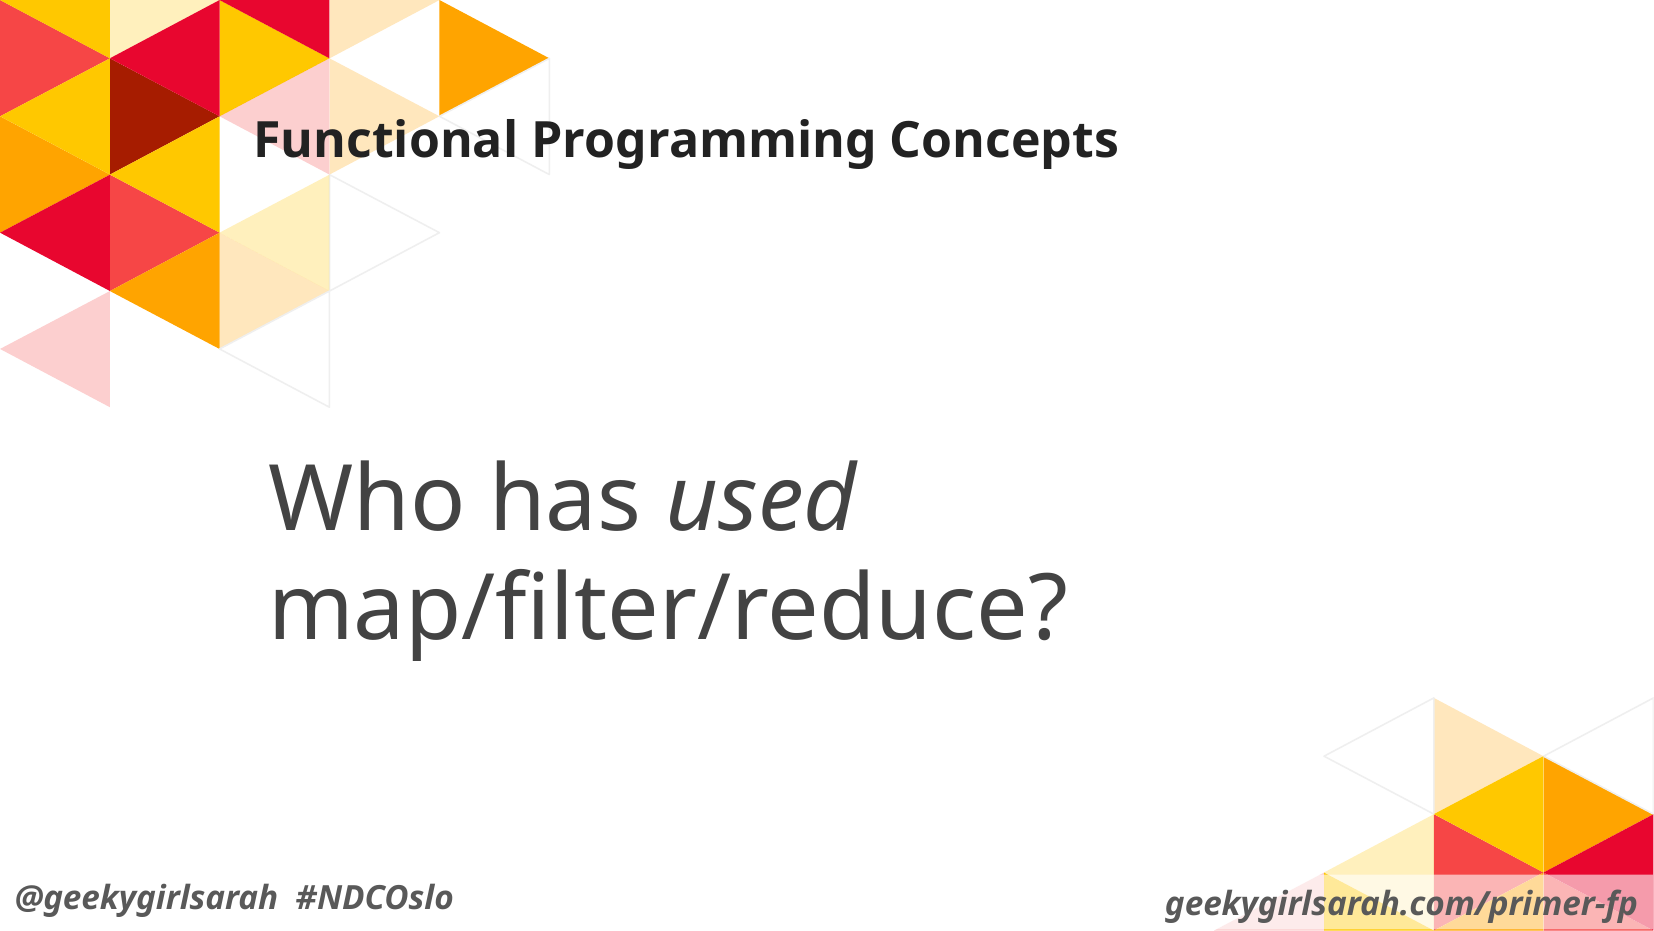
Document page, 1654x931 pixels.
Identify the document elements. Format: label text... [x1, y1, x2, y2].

list Who has used map/filter/reduce? [238, 291, 1618, 900]
title Functional Programming Concepts [238, 61, 1406, 183]
